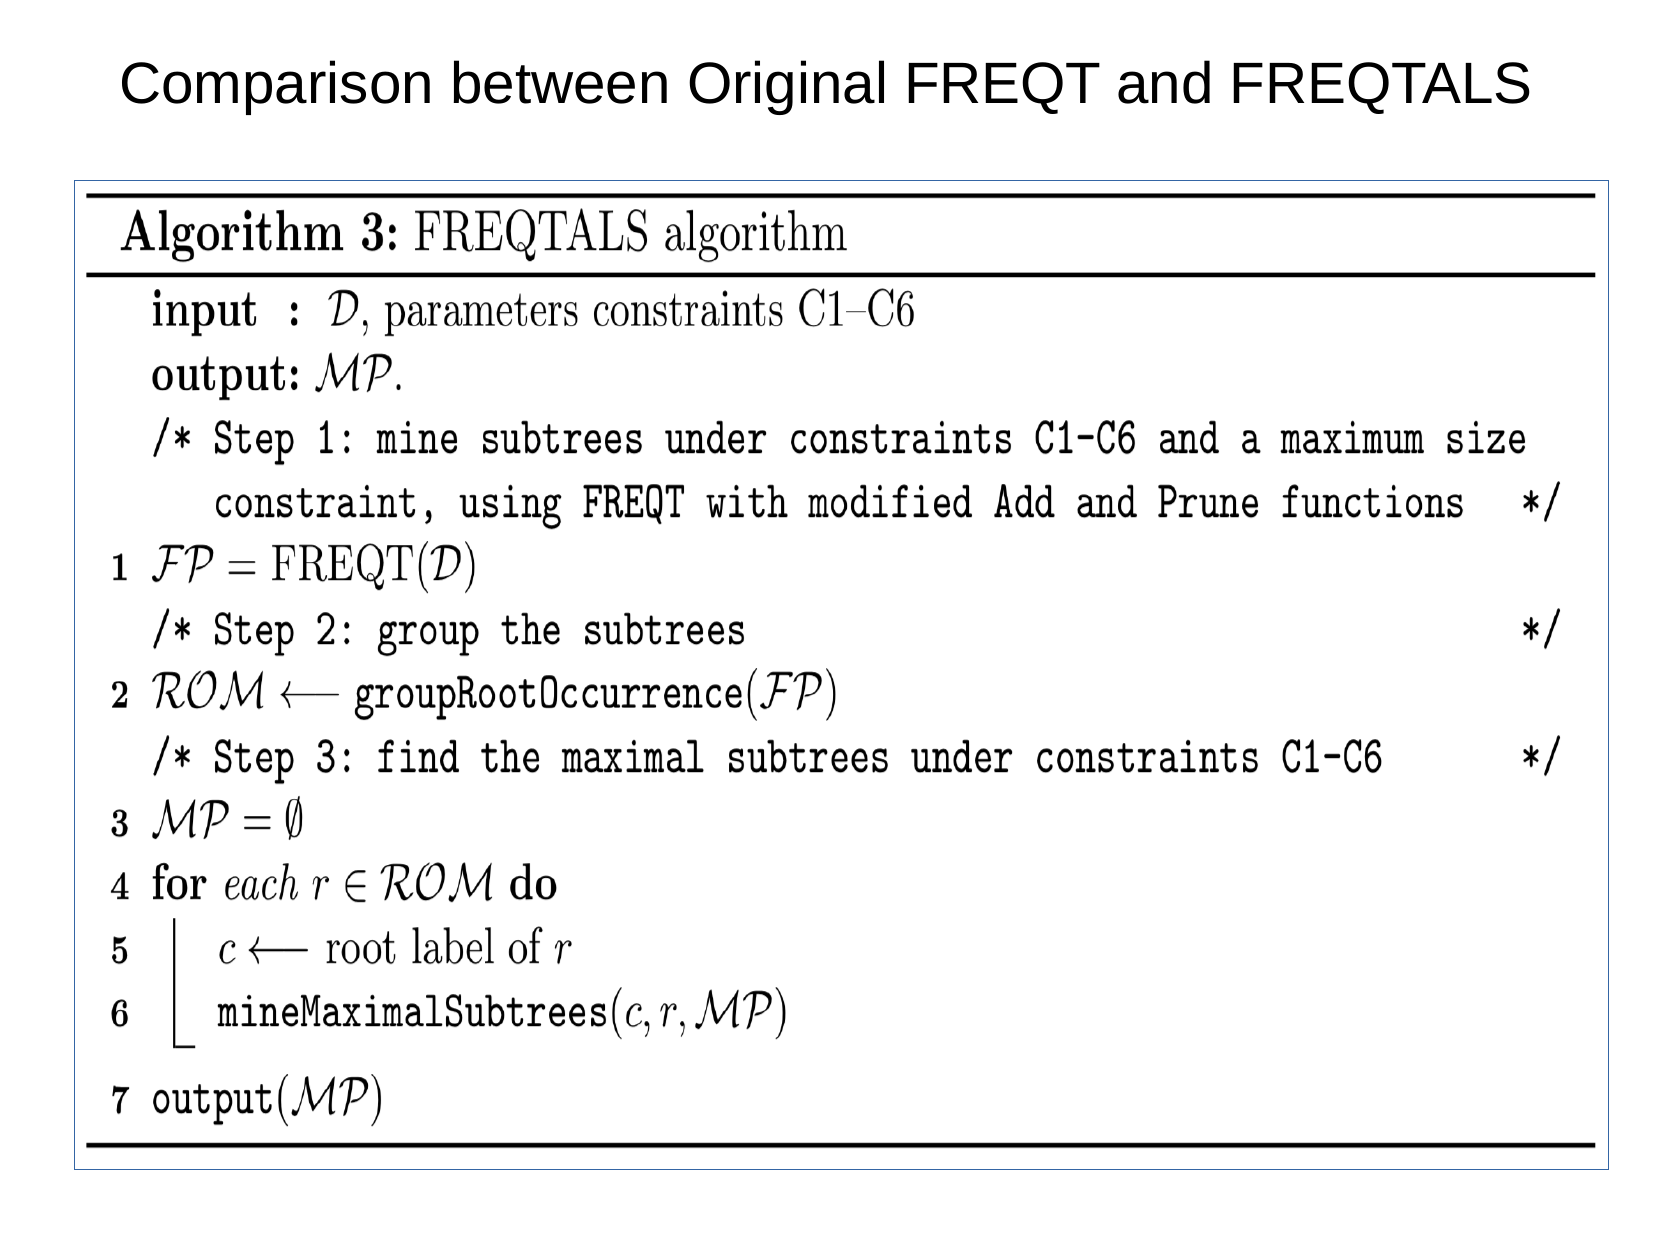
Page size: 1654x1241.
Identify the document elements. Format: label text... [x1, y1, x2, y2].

picture [74, 180, 1609, 1170]
title Comparison between Original FREQT and FREQTALS [82, 19, 1571, 147]
